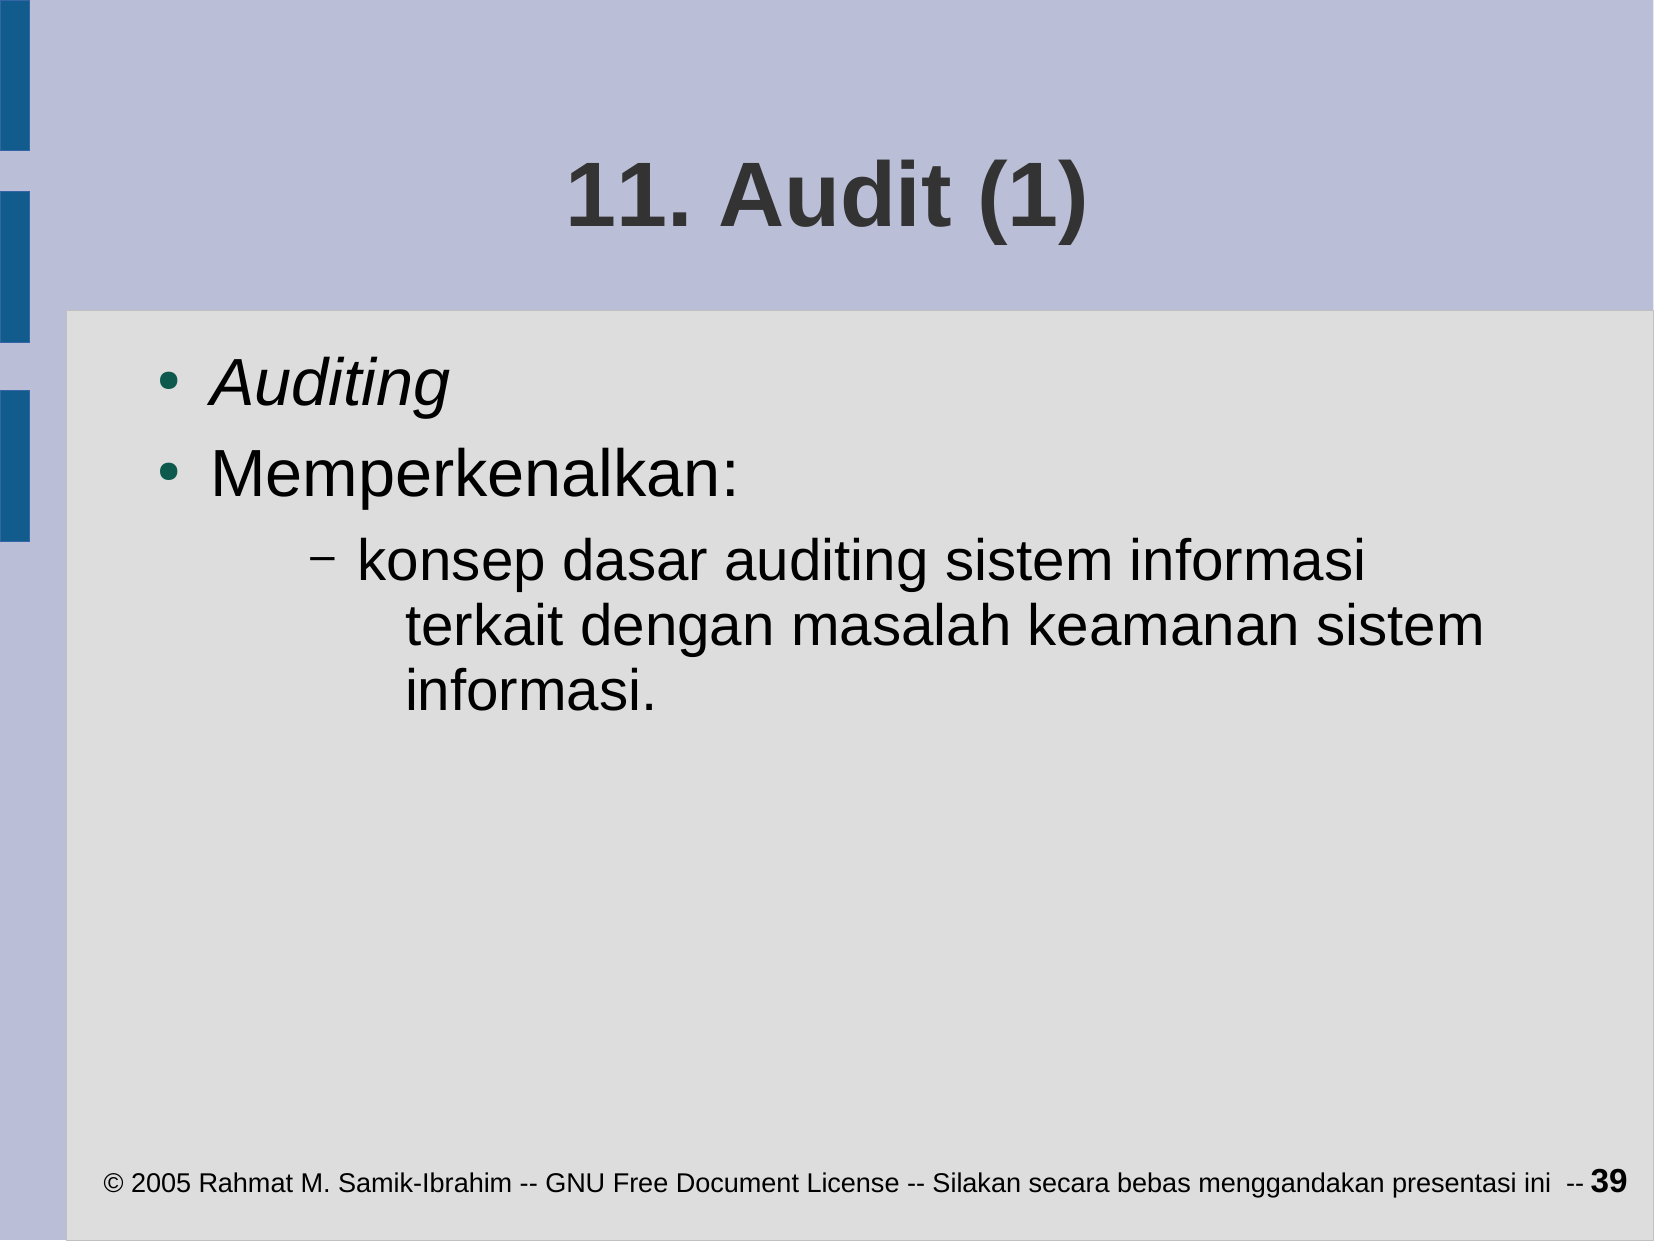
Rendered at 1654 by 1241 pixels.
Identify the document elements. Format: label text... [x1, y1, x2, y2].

list Auditing Memperkenalkan: konsep dasar auditing sistem informasi terkait dengan masalah keamanan sistem informasi. [121, 344, 1534, 1127]
title 11. Audit (1) [121, 91, 1534, 299]
